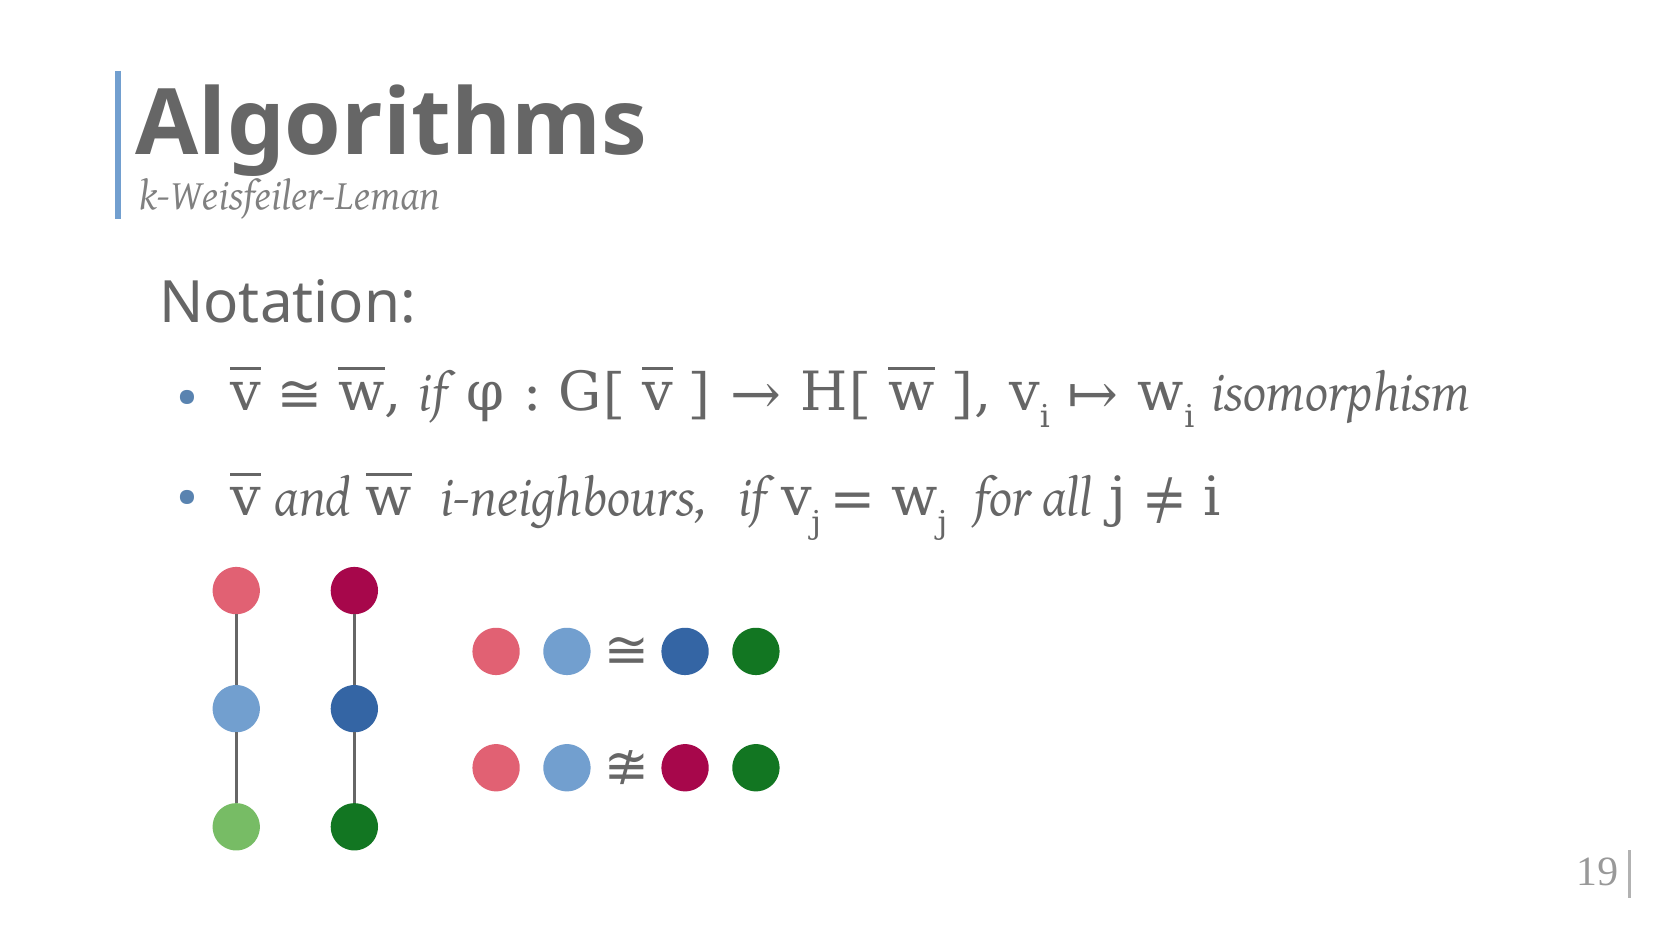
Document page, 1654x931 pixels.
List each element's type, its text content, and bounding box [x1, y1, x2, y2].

text_box [543, 744, 590, 792]
text_box k-Weisfeiler-Leman [124, 165, 721, 229]
text_box [330, 803, 379, 851]
text_box [661, 627, 709, 676]
text_box [661, 744, 709, 792]
text_box [330, 566, 379, 615]
text_box [472, 744, 520, 792]
text_box [732, 744, 780, 792]
text_box ≇ [590, 732, 662, 802]
title Algorithms [135, 60, 1601, 178]
text_box [212, 566, 260, 615]
text_box [212, 685, 260, 733]
text_box ≅ [590, 615, 662, 686]
text_box [472, 627, 520, 676]
text_box [543, 627, 590, 676]
list Notation: v ≅ w, if φ : G[ v ] → H[ w ], vi ↦ wi isomorphism v and w i-neighbours, if vj = wj for all j ≠ i [88, 259, 1560, 603]
text_box [330, 685, 379, 733]
text_box [212, 803, 260, 851]
text_box [732, 627, 780, 676]
